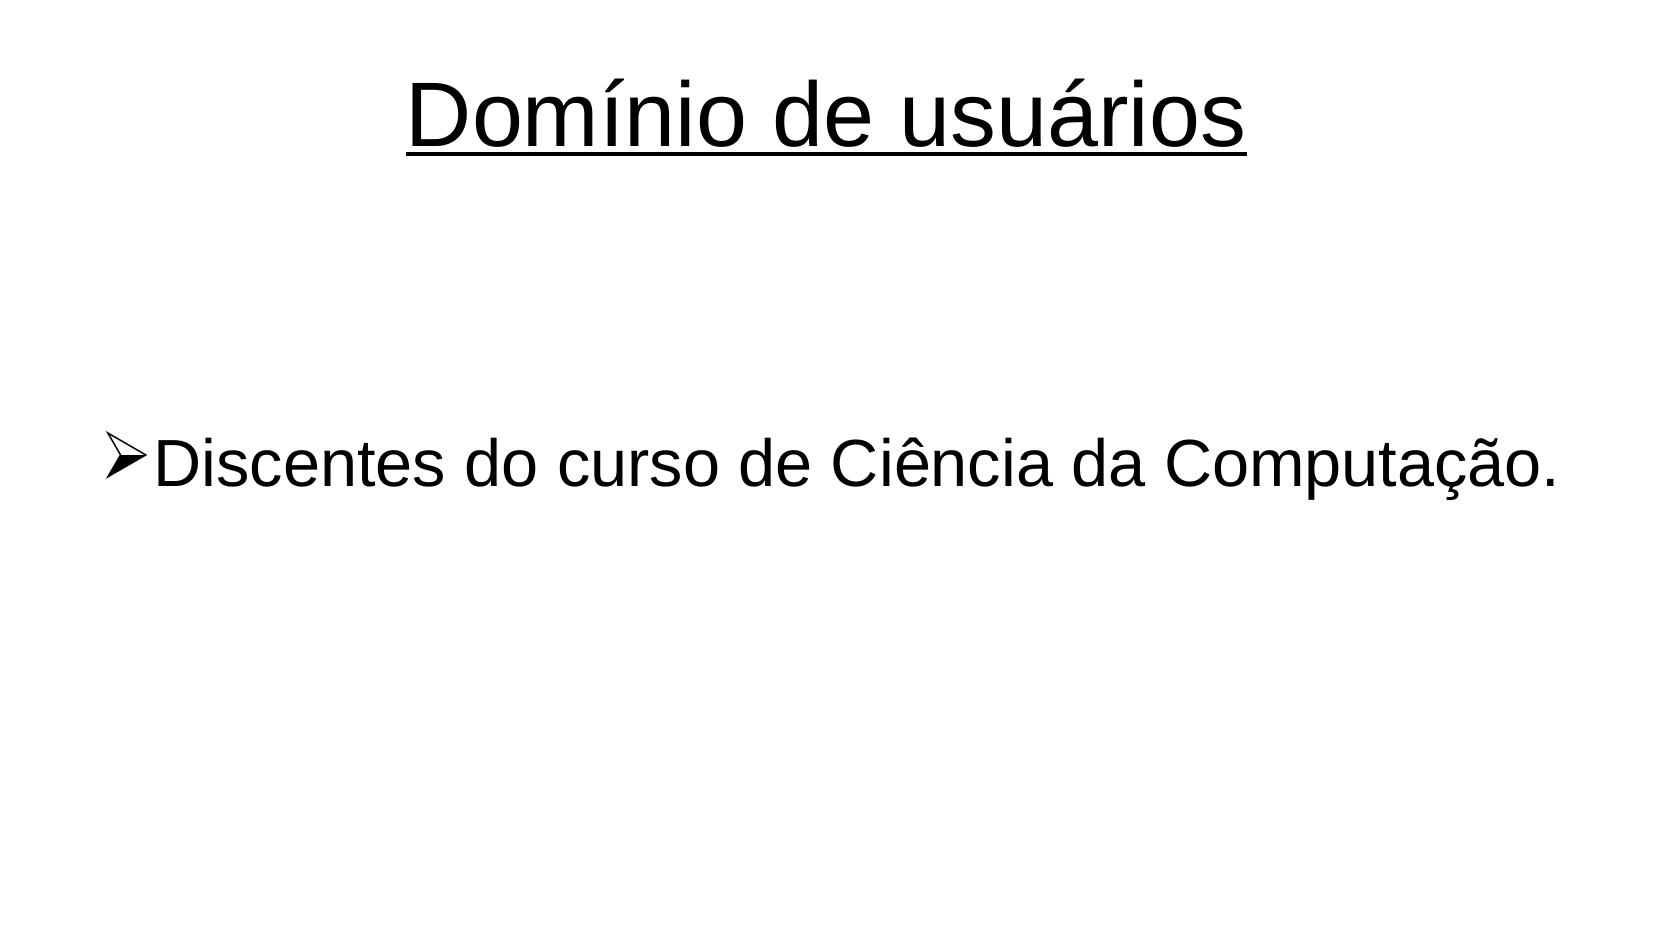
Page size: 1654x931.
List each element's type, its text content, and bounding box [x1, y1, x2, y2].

title Domínio de usuários [82, 37, 1571, 193]
list Discentes do curso de Ciência da Computação. [82, 217, 1571, 758]
